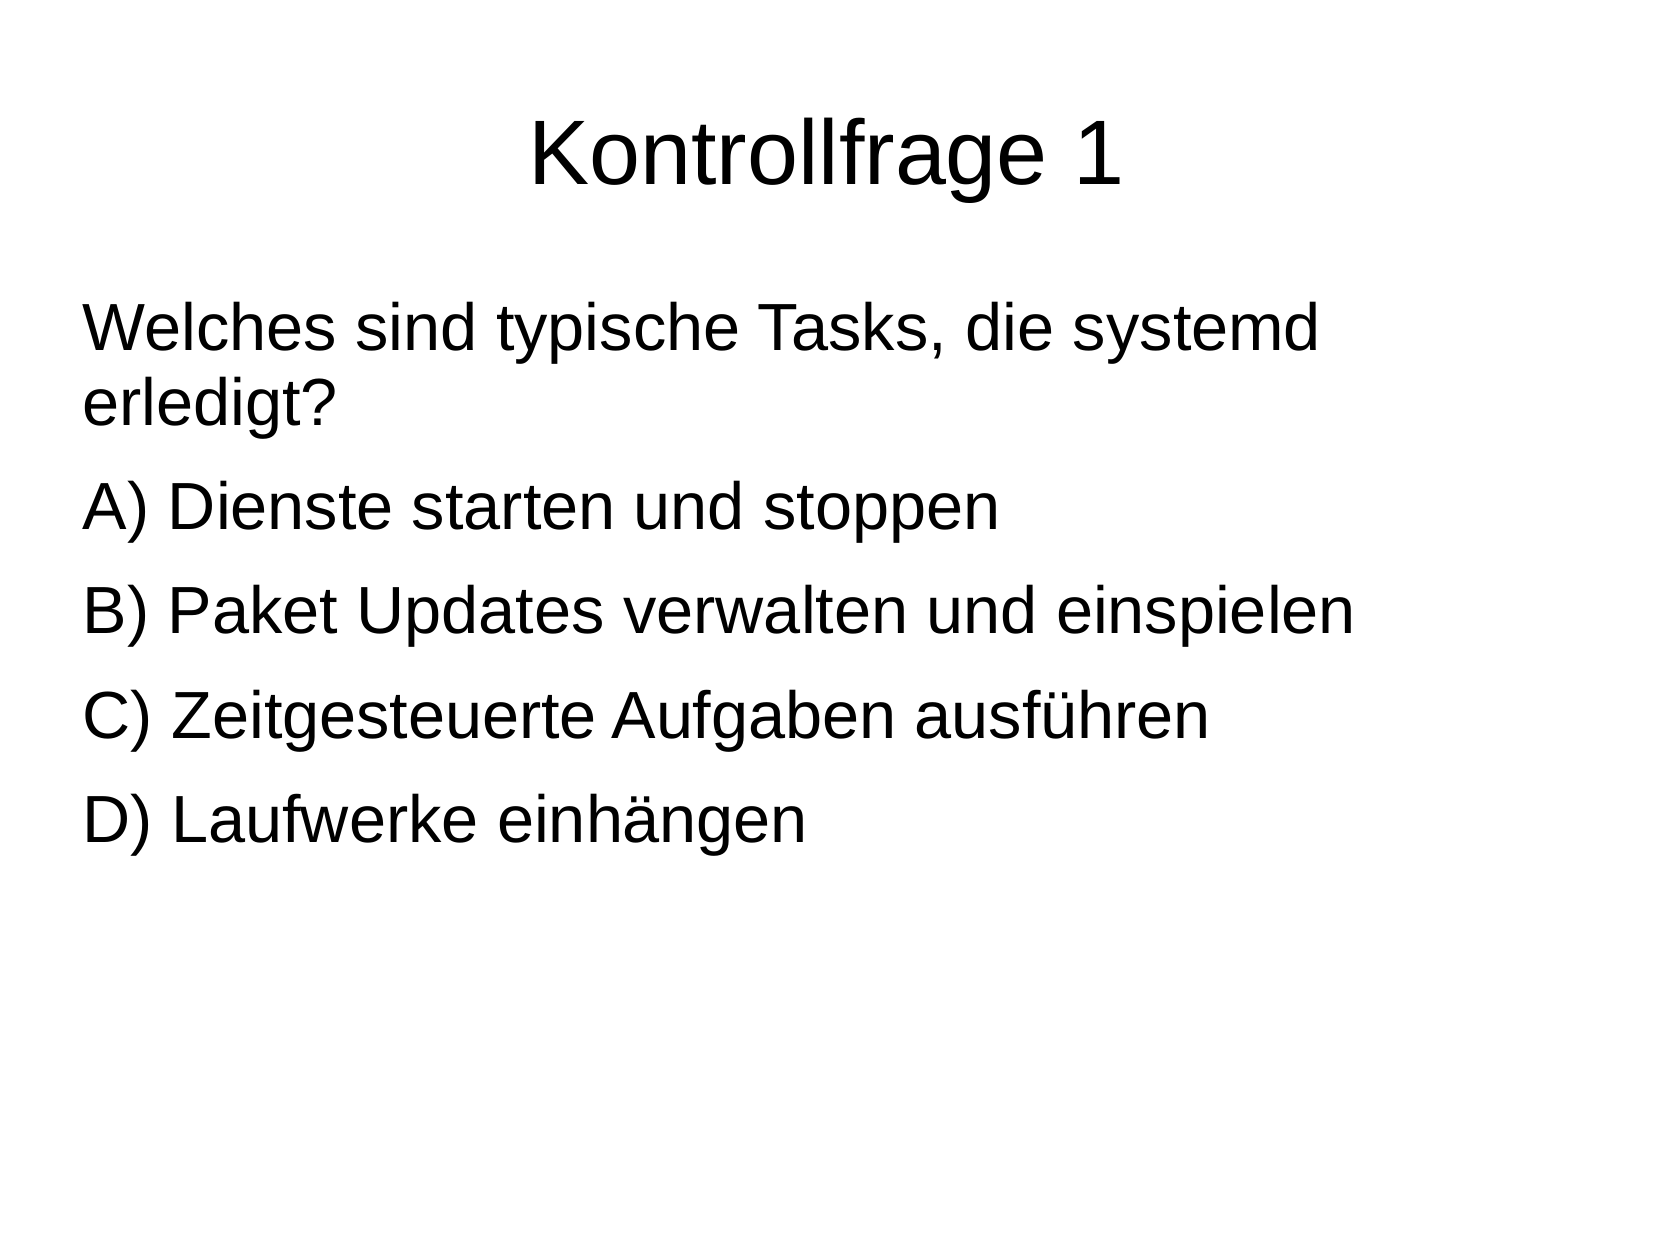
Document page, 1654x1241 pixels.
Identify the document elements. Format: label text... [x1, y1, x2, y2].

list Welches sind typische Tasks, die systemd erledigt? A) Dienste starten und stoppen B) Paket Updates verwalten und einspielen C) Zeitgesteuerte Aufgaben ausführen D) Laufwerke einhängen [82, 290, 1571, 1010]
title Kontrollfrage 1 [82, 101, 1571, 205]
